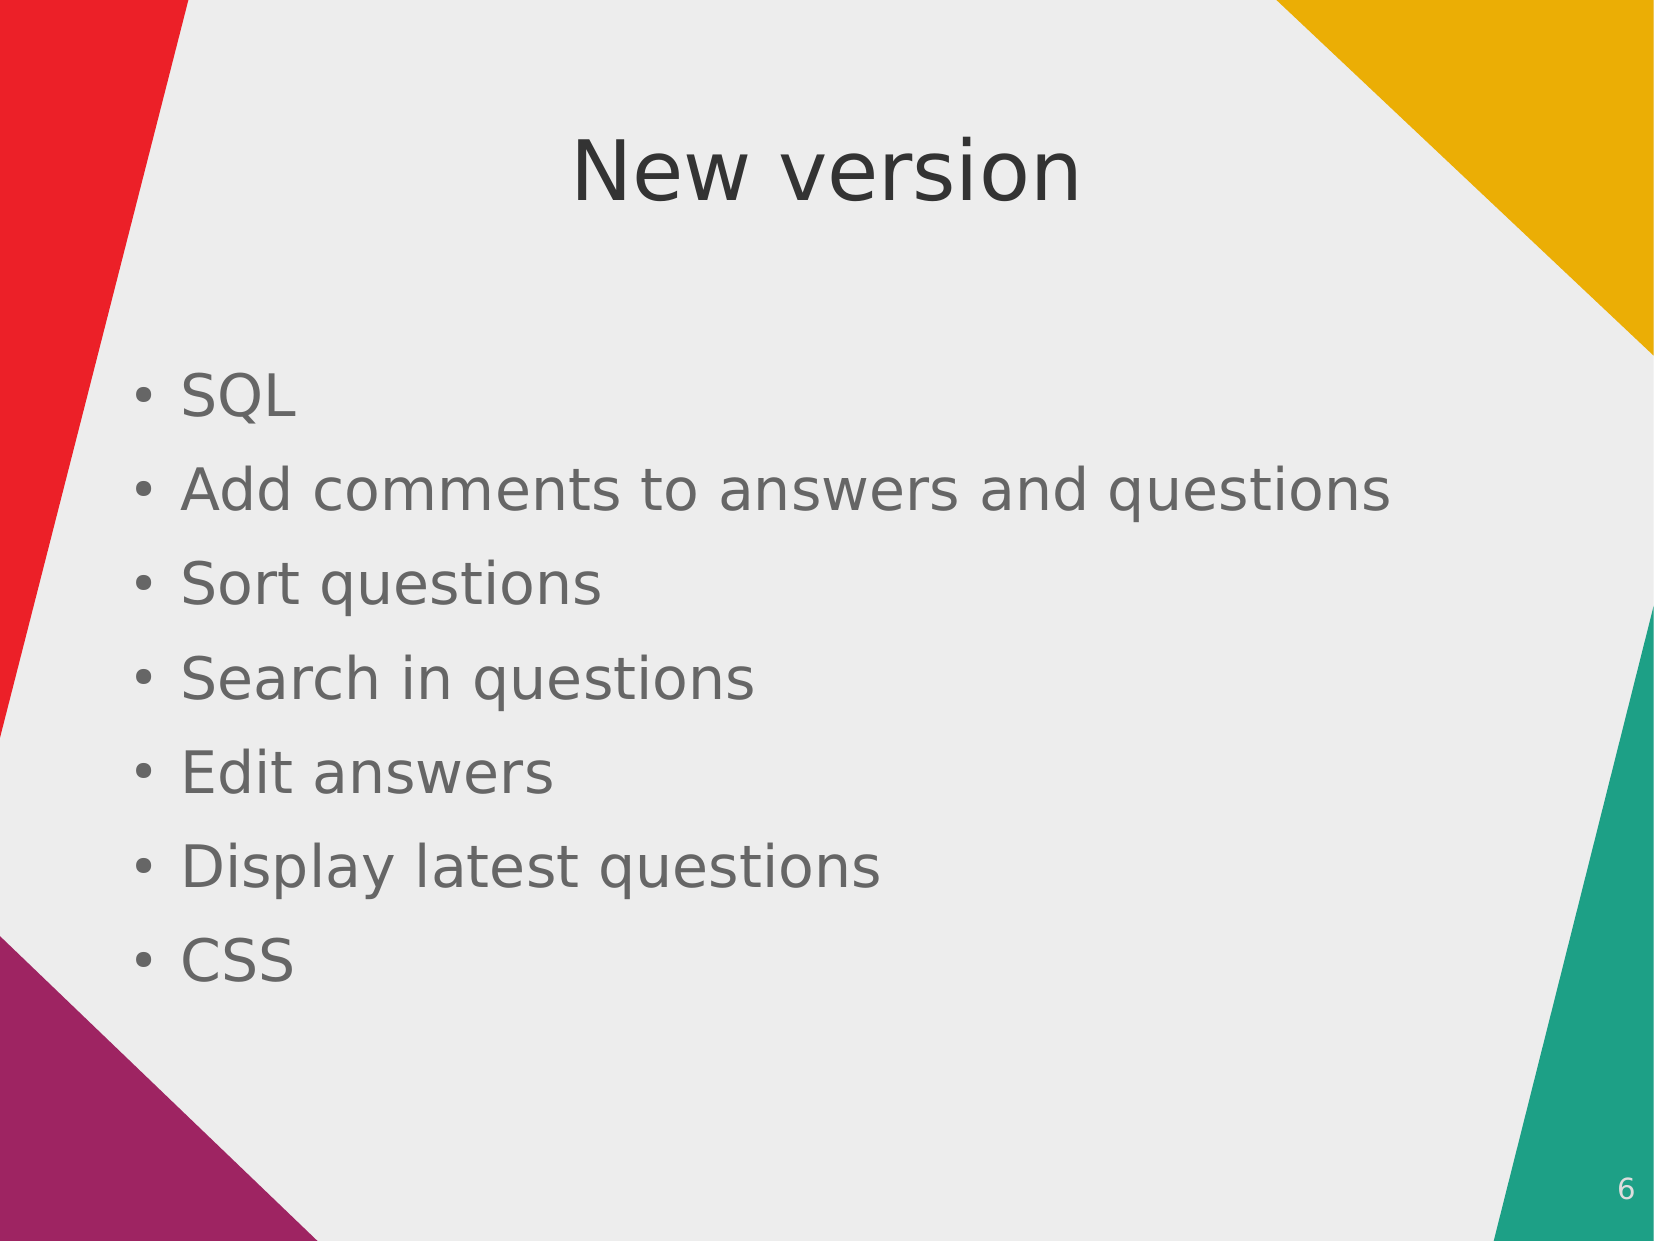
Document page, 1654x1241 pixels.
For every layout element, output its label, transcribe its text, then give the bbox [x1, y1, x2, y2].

title New version [114, 73, 1539, 271]
list SQL Add comments to answers and questions Sort questions Search in questions Edit answers Display latest questions CSS [117, 267, 1542, 999]
